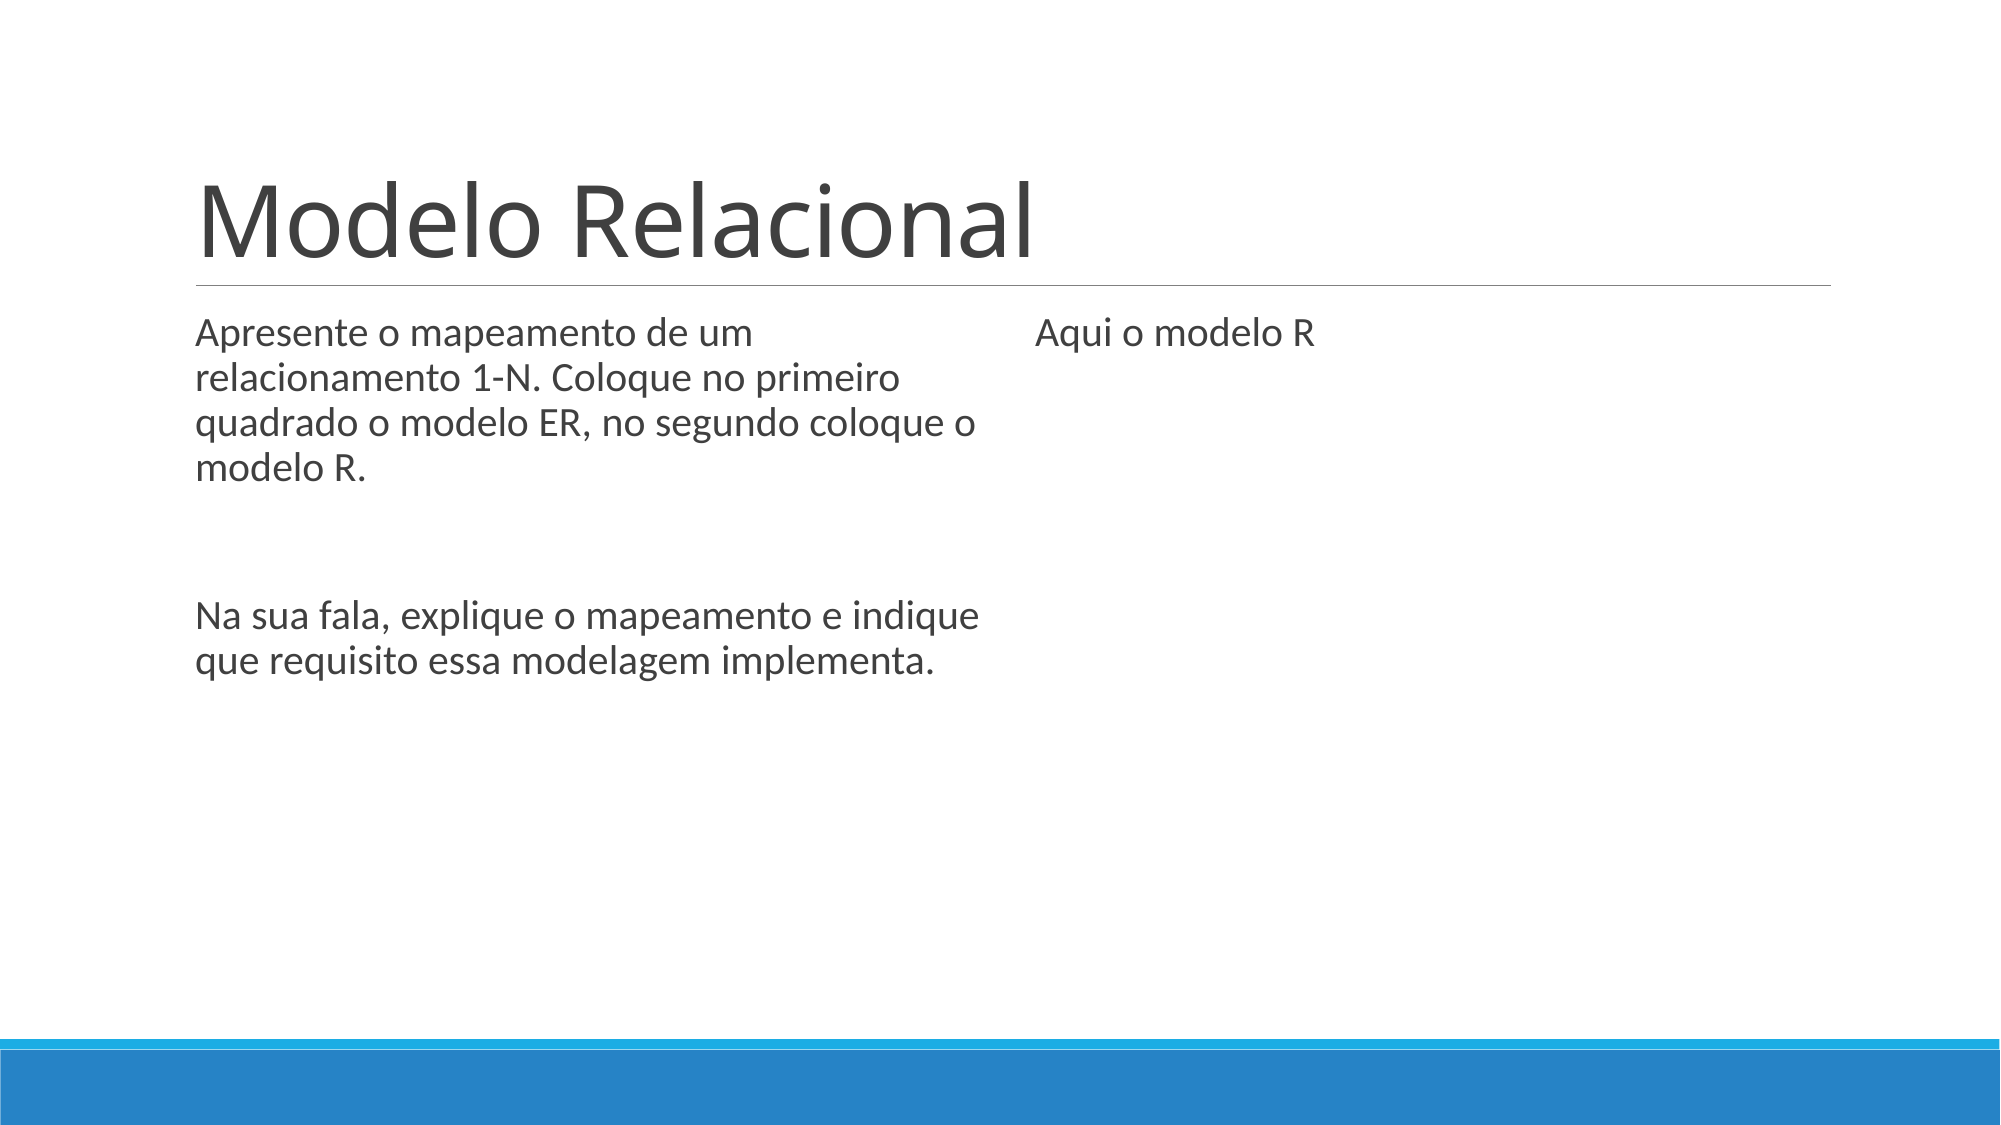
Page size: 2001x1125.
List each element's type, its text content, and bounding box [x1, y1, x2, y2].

list Apresente o mapeamento de um relacionamento 1-N. Coloque no primeiro quadrado o modelo ER, no segundo coloque o modelo R. Na sua fala, explique o mapeamento e indique que requisito essa modelagem implementa. [180, 302, 990, 963]
title Modelo Relacional [180, 47, 1830, 285]
list Aqui o modelo R [1020, 302, 1830, 963]
